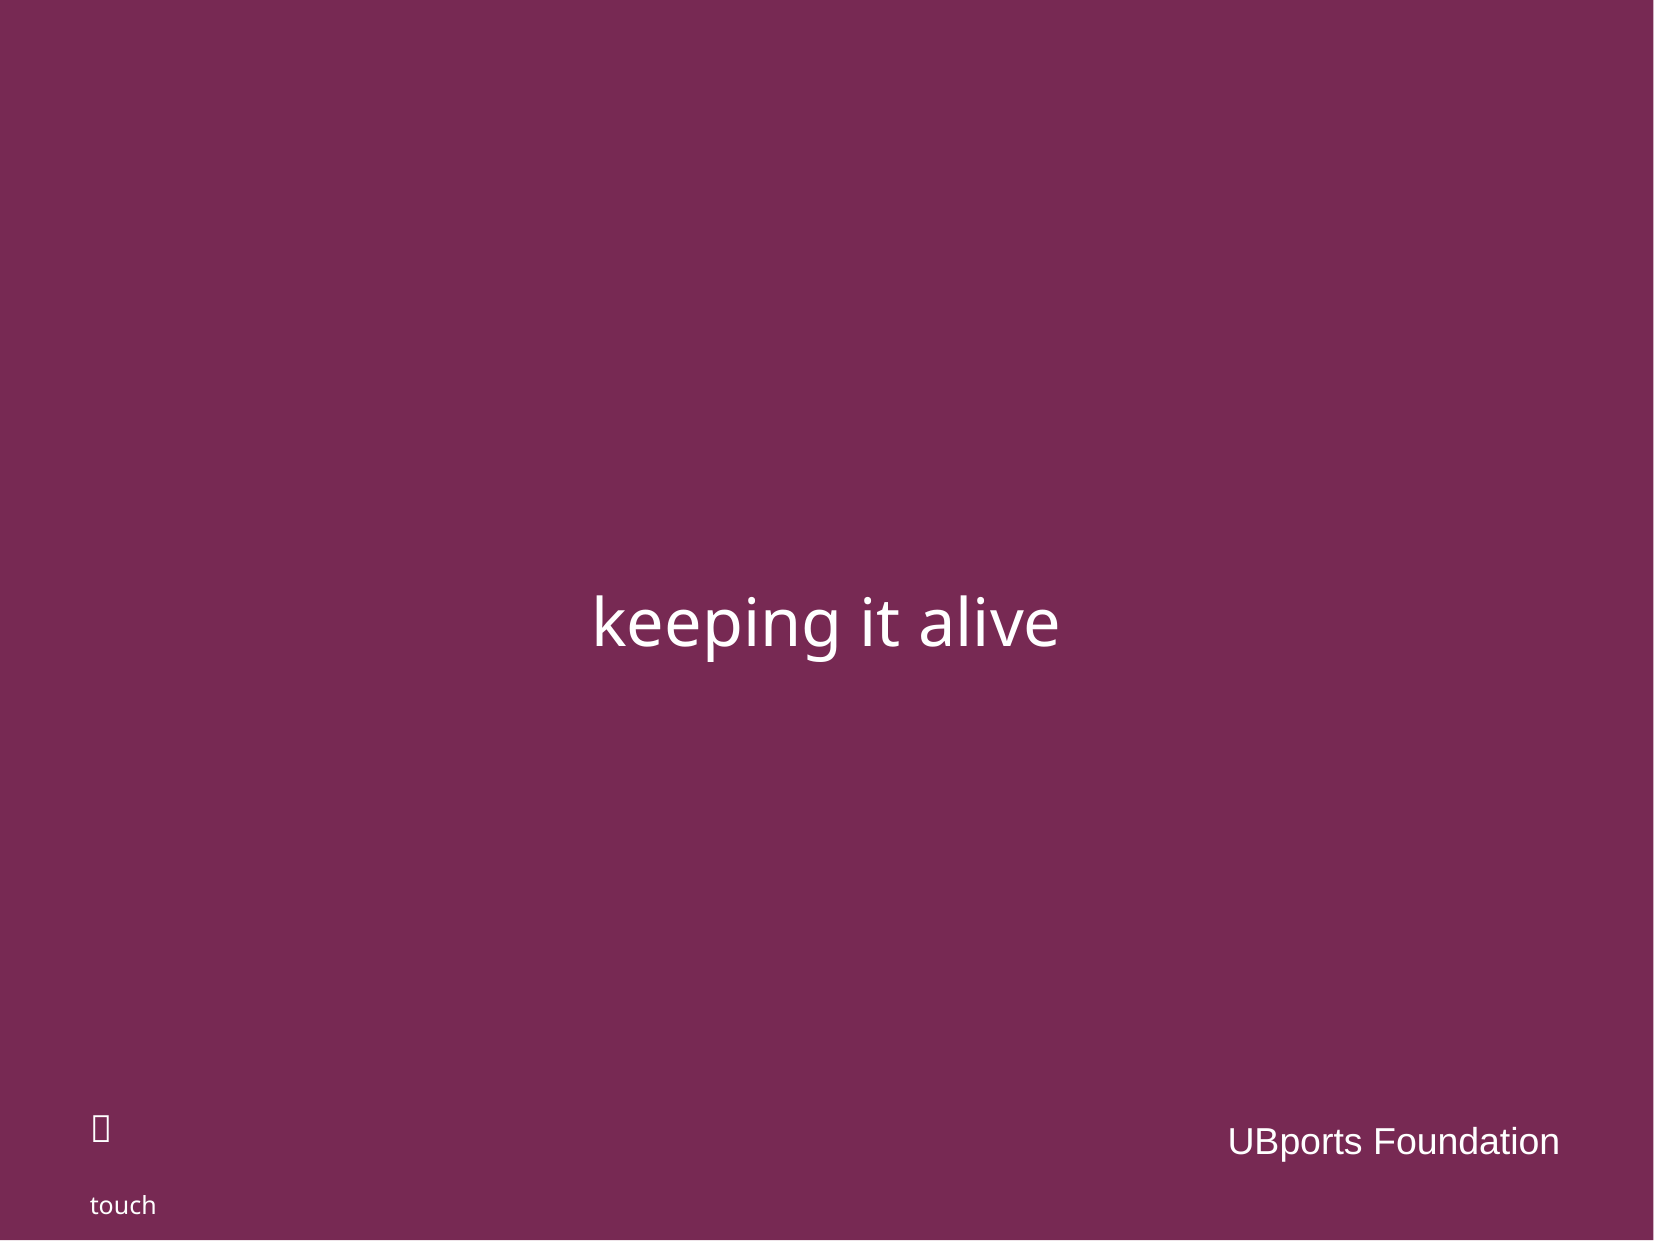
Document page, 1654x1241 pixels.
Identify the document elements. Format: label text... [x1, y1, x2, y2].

subtitle keeping it alive [82, 569, 1571, 671]
